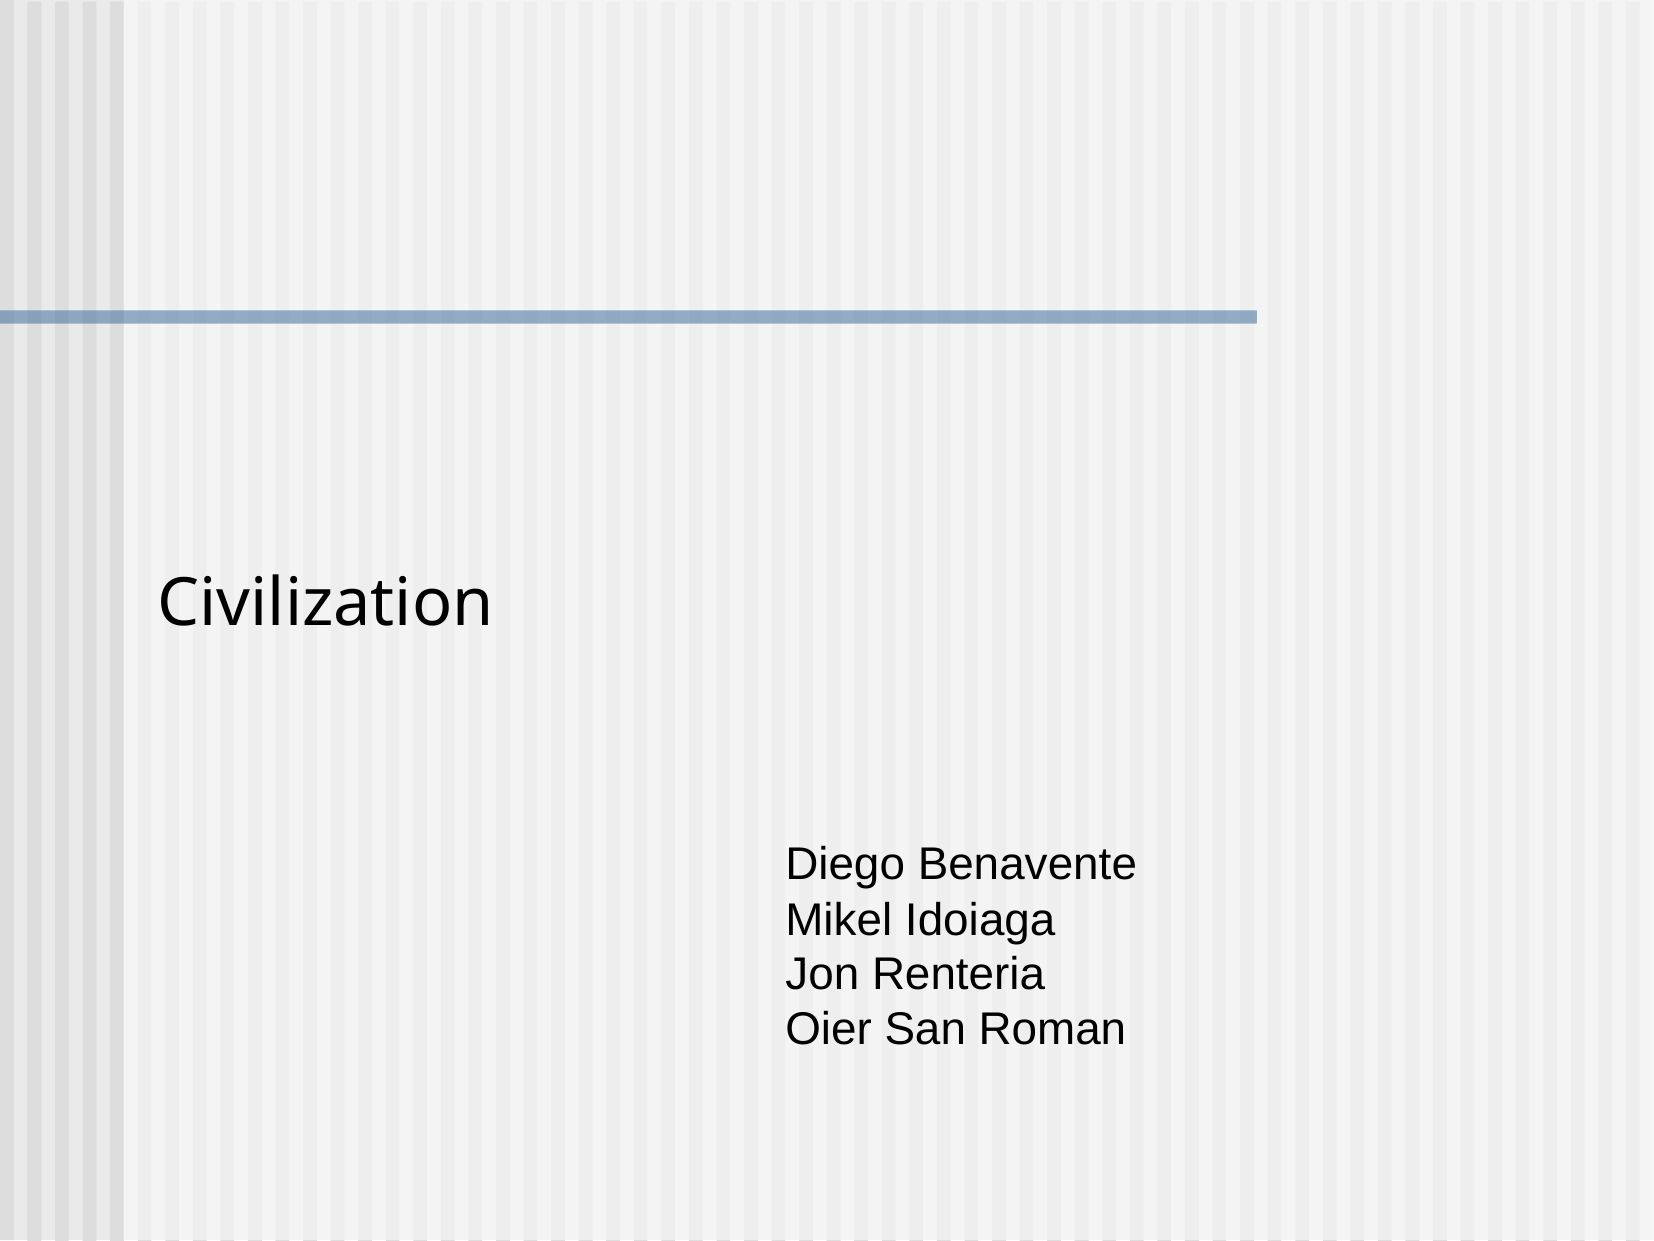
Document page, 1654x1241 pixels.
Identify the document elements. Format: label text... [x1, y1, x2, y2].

subtitle Civilization [157, 41, 1634, 1156]
text_box Diego Benavente Mikel Idoiaga Jon Renteria Oier San Roman [770, 826, 1153, 1062]
